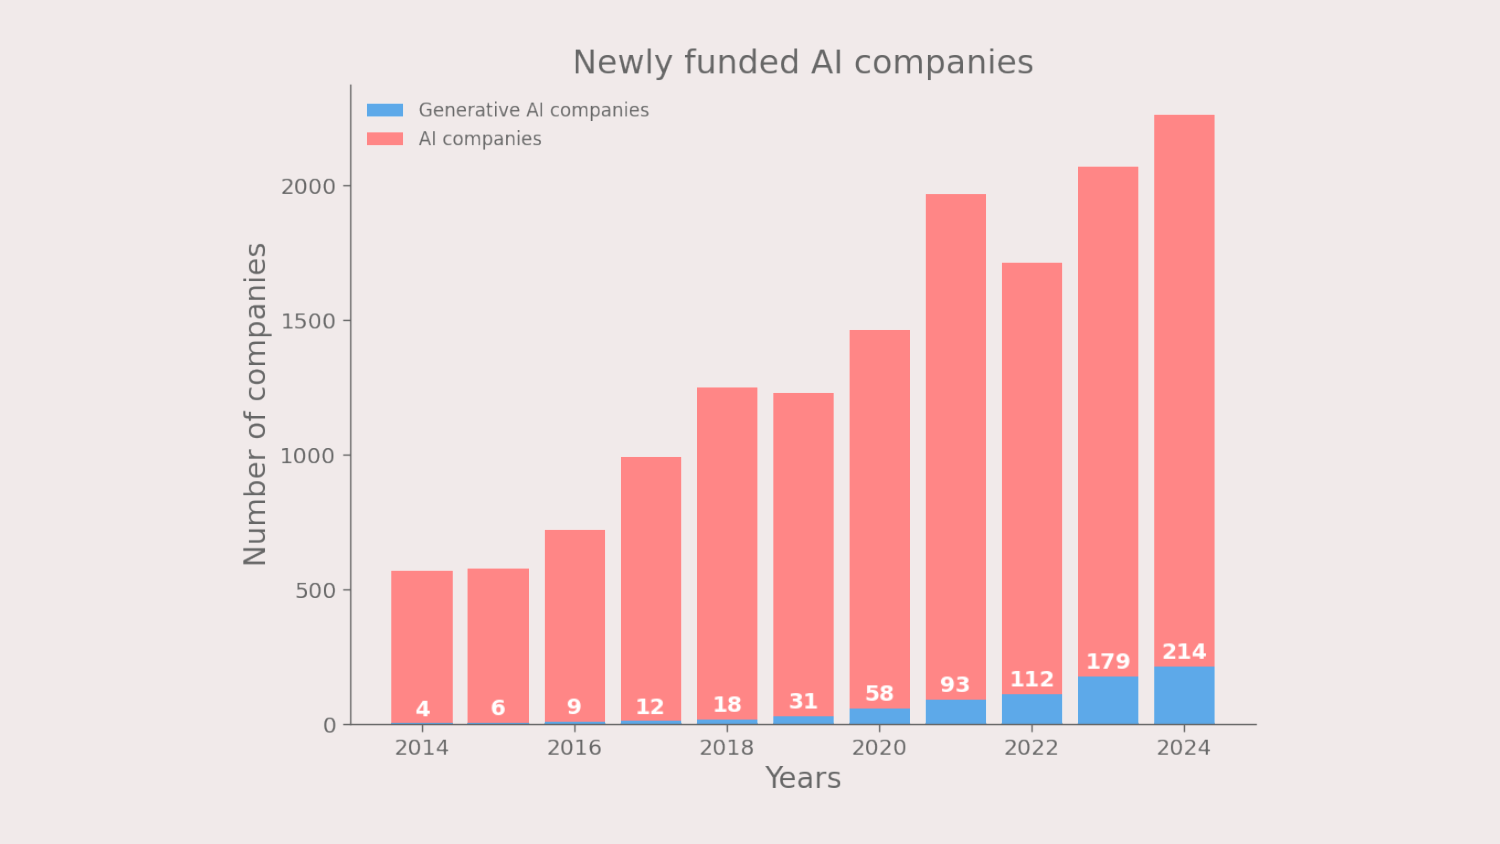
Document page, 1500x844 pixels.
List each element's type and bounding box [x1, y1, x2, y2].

picture [220, 24, 1280, 819]
